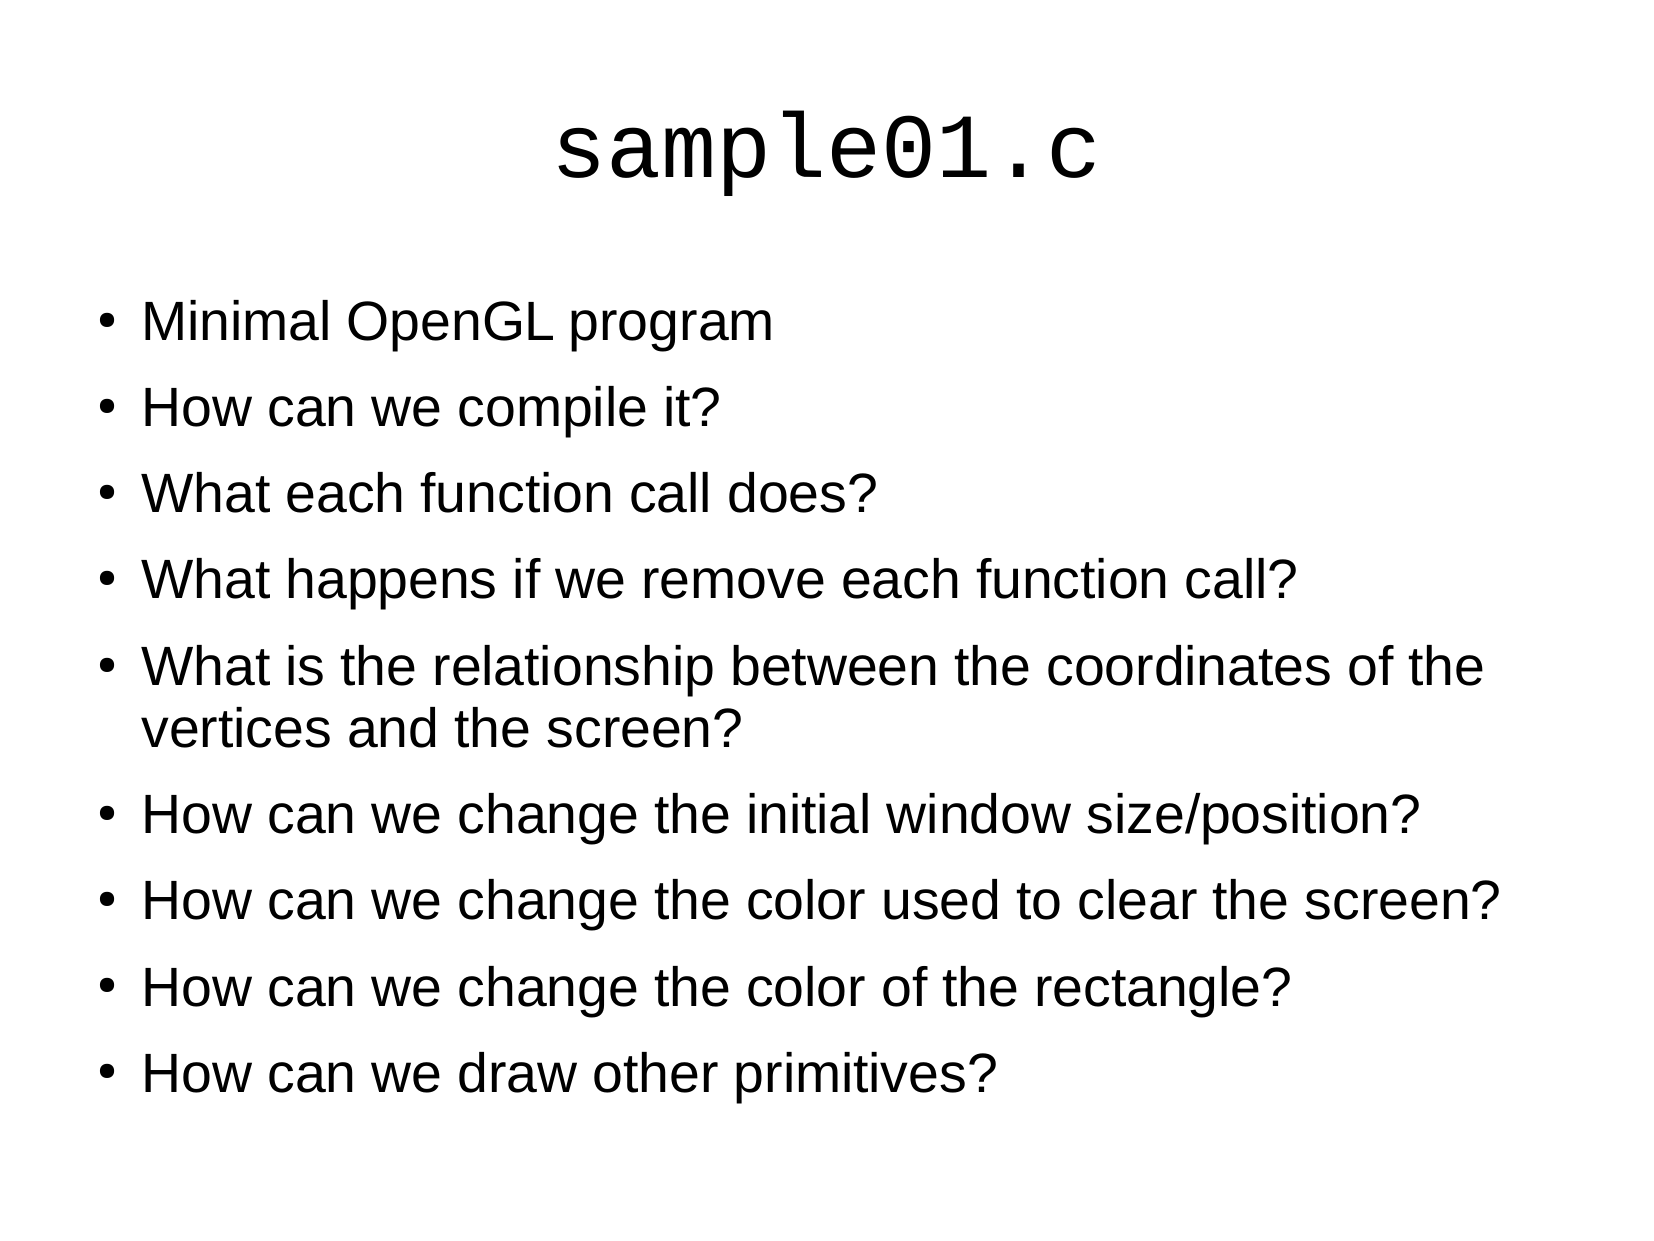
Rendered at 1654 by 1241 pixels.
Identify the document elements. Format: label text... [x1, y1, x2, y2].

title sample01.c [82, 56, 1571, 250]
list Minimal OpenGL program How can we compile it? What each function call does? What happens if we remove each function call? What is the relationship between the coordinates of the vertices and the screen? How can we change the initial window size/position? How can we change the color used to clear the screen? How can we change the color of the rectangle? How can we draw other primitives? [82, 290, 1571, 1109]
